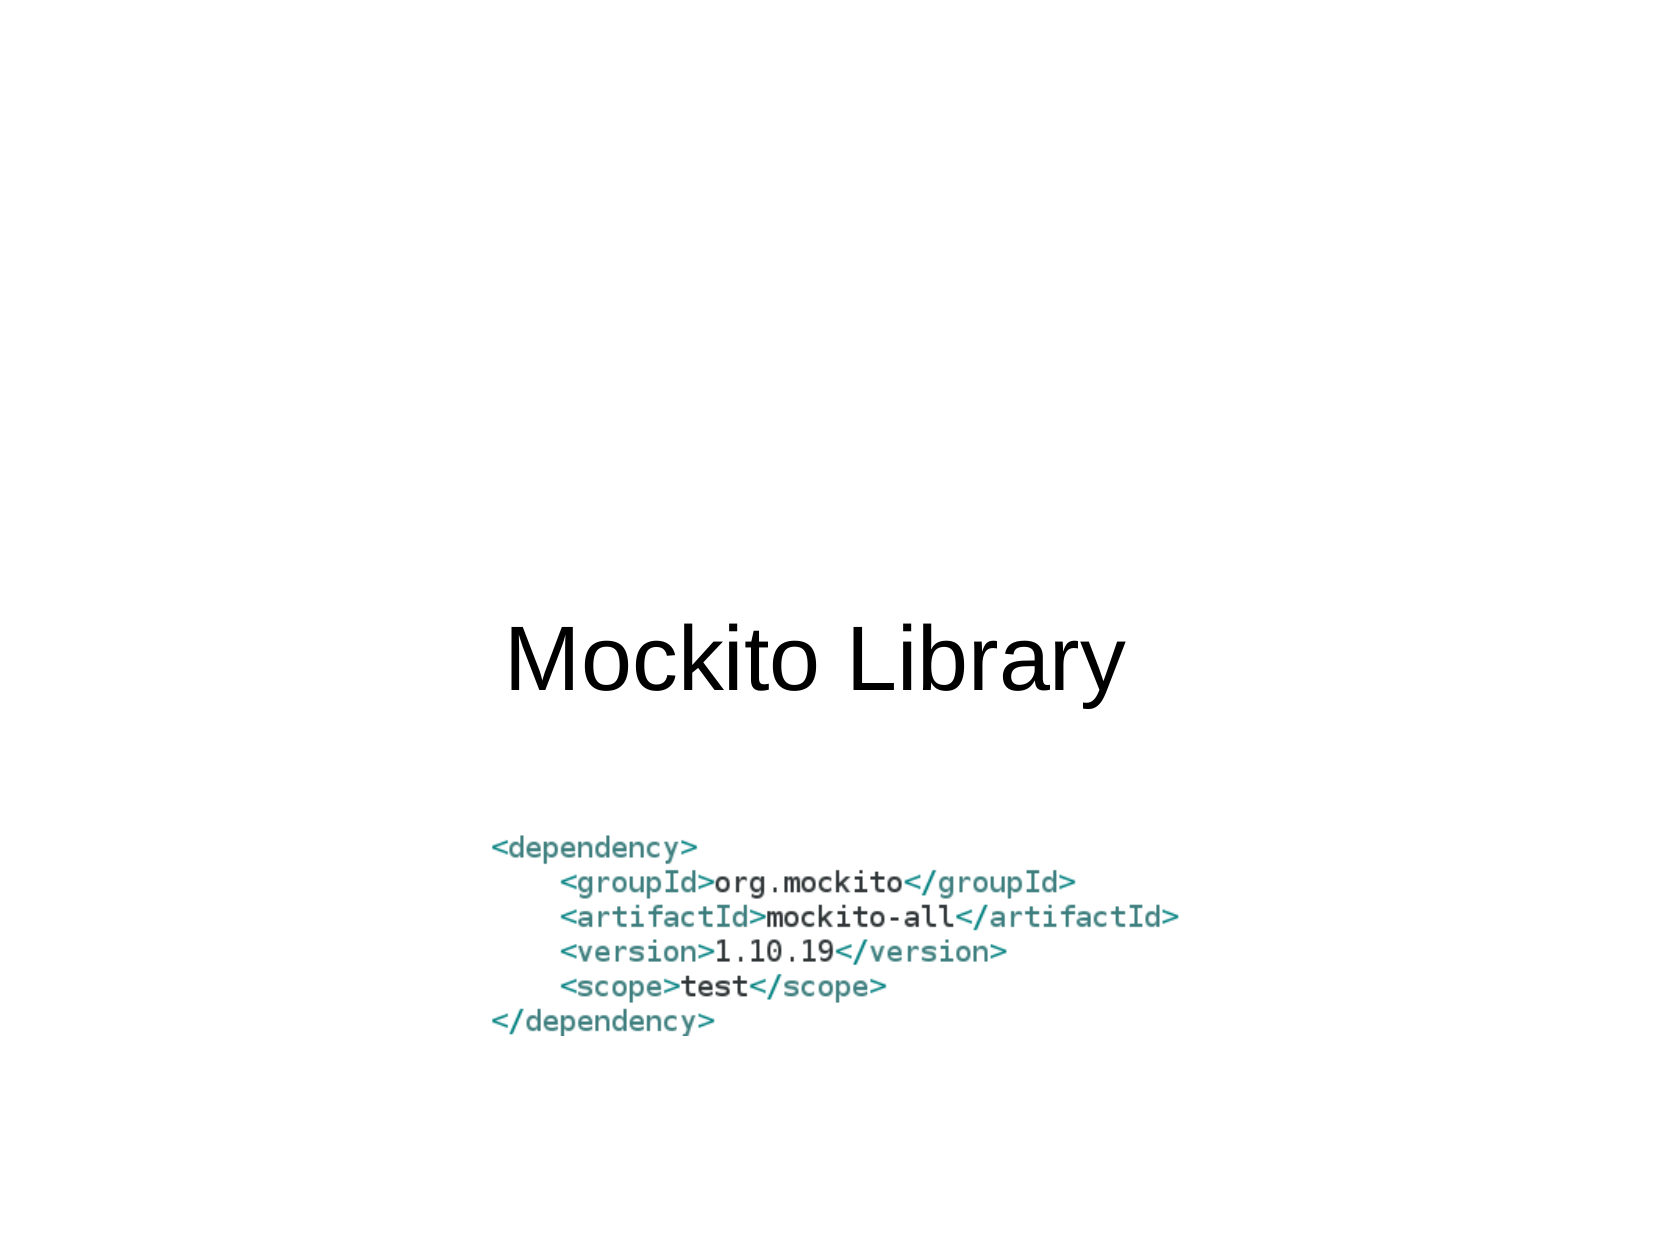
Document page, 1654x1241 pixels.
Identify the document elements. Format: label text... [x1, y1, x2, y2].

picture [480, 831, 1191, 1036]
title Mockito Library [71, 555, 1561, 763]
